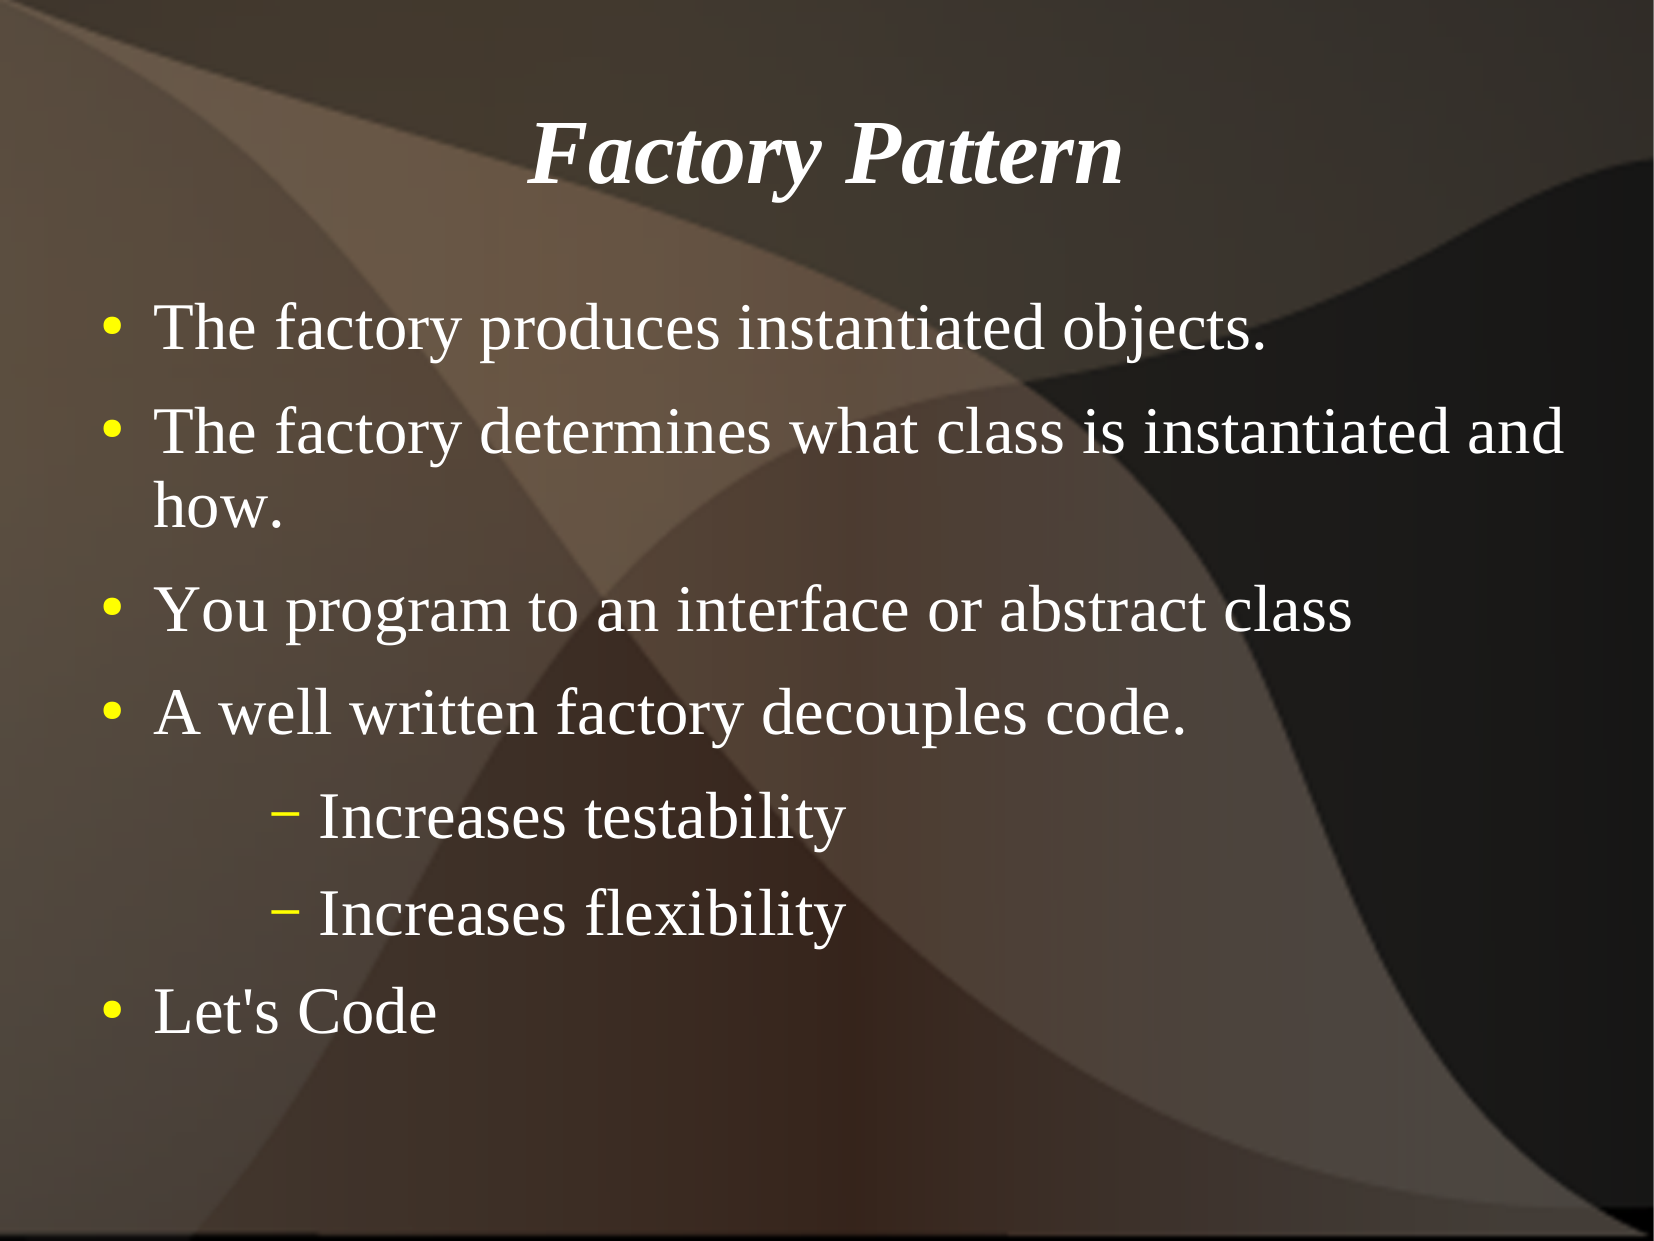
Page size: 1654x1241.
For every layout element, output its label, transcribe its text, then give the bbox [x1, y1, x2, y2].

title Factory Pattern [82, 49, 1571, 257]
picture [0, 0, 1654, 1241]
list The factory produces instantiated objects. The factory determines what class is instantiated and how. You program to an interface or abstract class A well written factory decouples code. Increases testability Increases flexibility Let's Code [82, 290, 1571, 1109]
